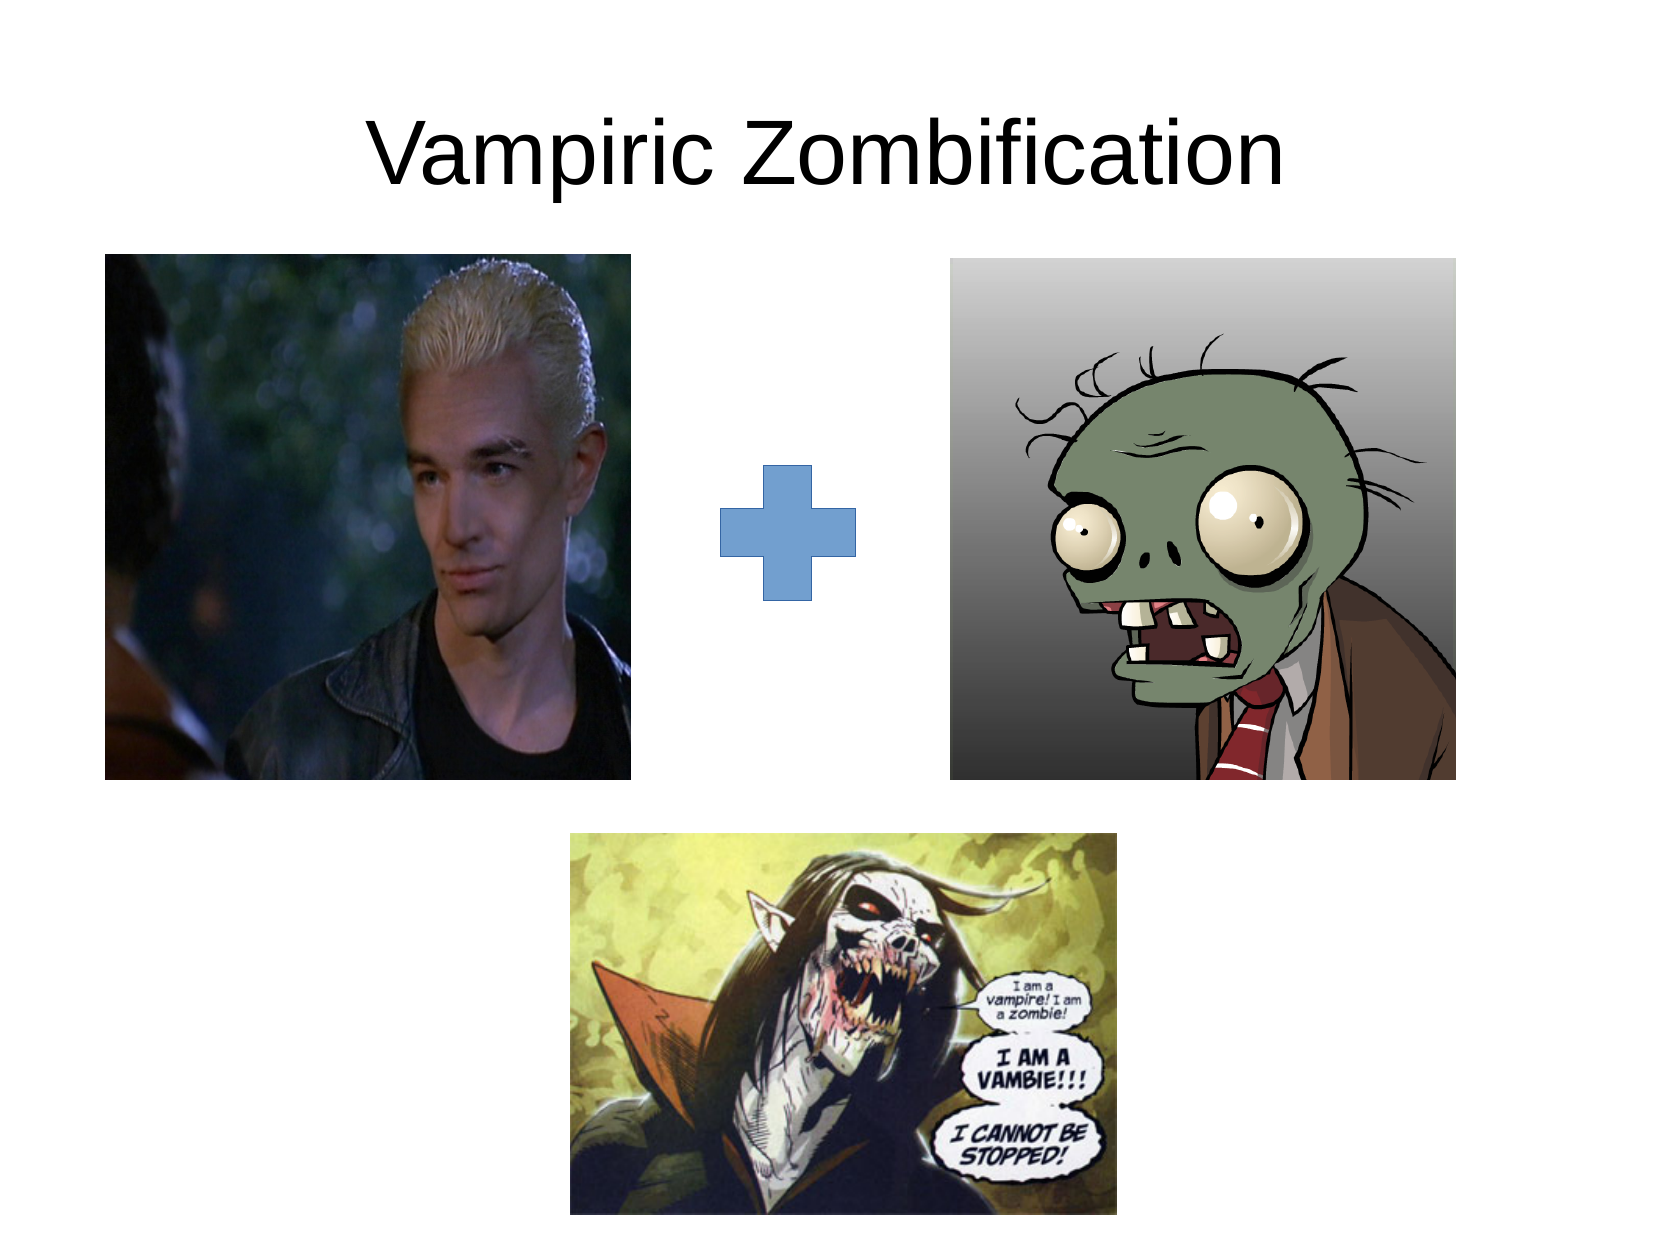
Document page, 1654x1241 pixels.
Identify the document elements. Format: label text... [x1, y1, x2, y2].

picture [570, 833, 1117, 1216]
picture [105, 254, 631, 781]
title Vampiric Zombification [82, 49, 1571, 257]
picture [950, 258, 1456, 781]
text_box [720, 465, 856, 601]
